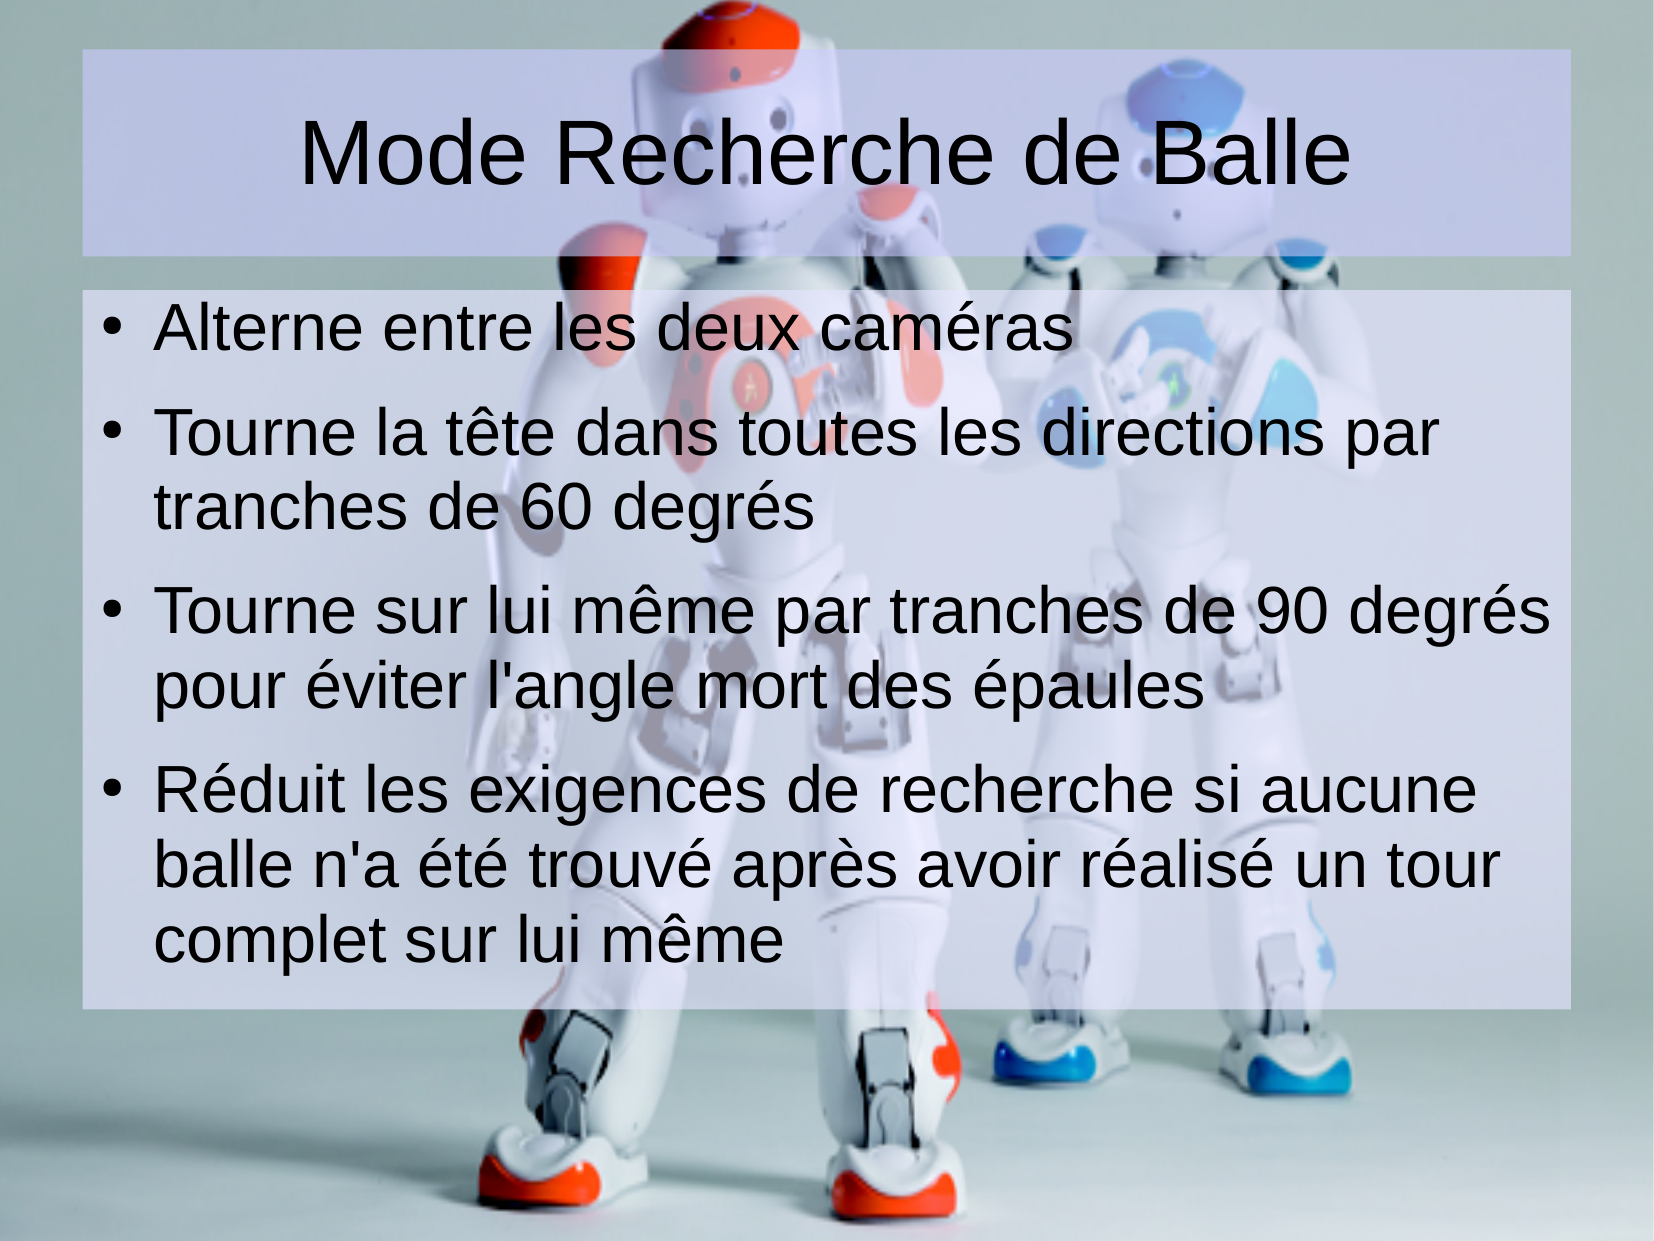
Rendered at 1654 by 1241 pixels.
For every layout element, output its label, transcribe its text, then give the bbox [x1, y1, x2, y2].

picture [0, 0, 1654, 1241]
title Mode Recherche de Balle [82, 49, 1571, 257]
list Alterne entre les deux caméras Tourne la tête dans toutes les directions par tranches de 60 degrés Tourne sur lui même par tranches de 90 degrés pour éviter l'angle mort des épaules Réduit les exigences de recherche si aucune balle n'a été trouvé après avoir réalisé un tour complet sur lui même [82, 290, 1571, 1010]
